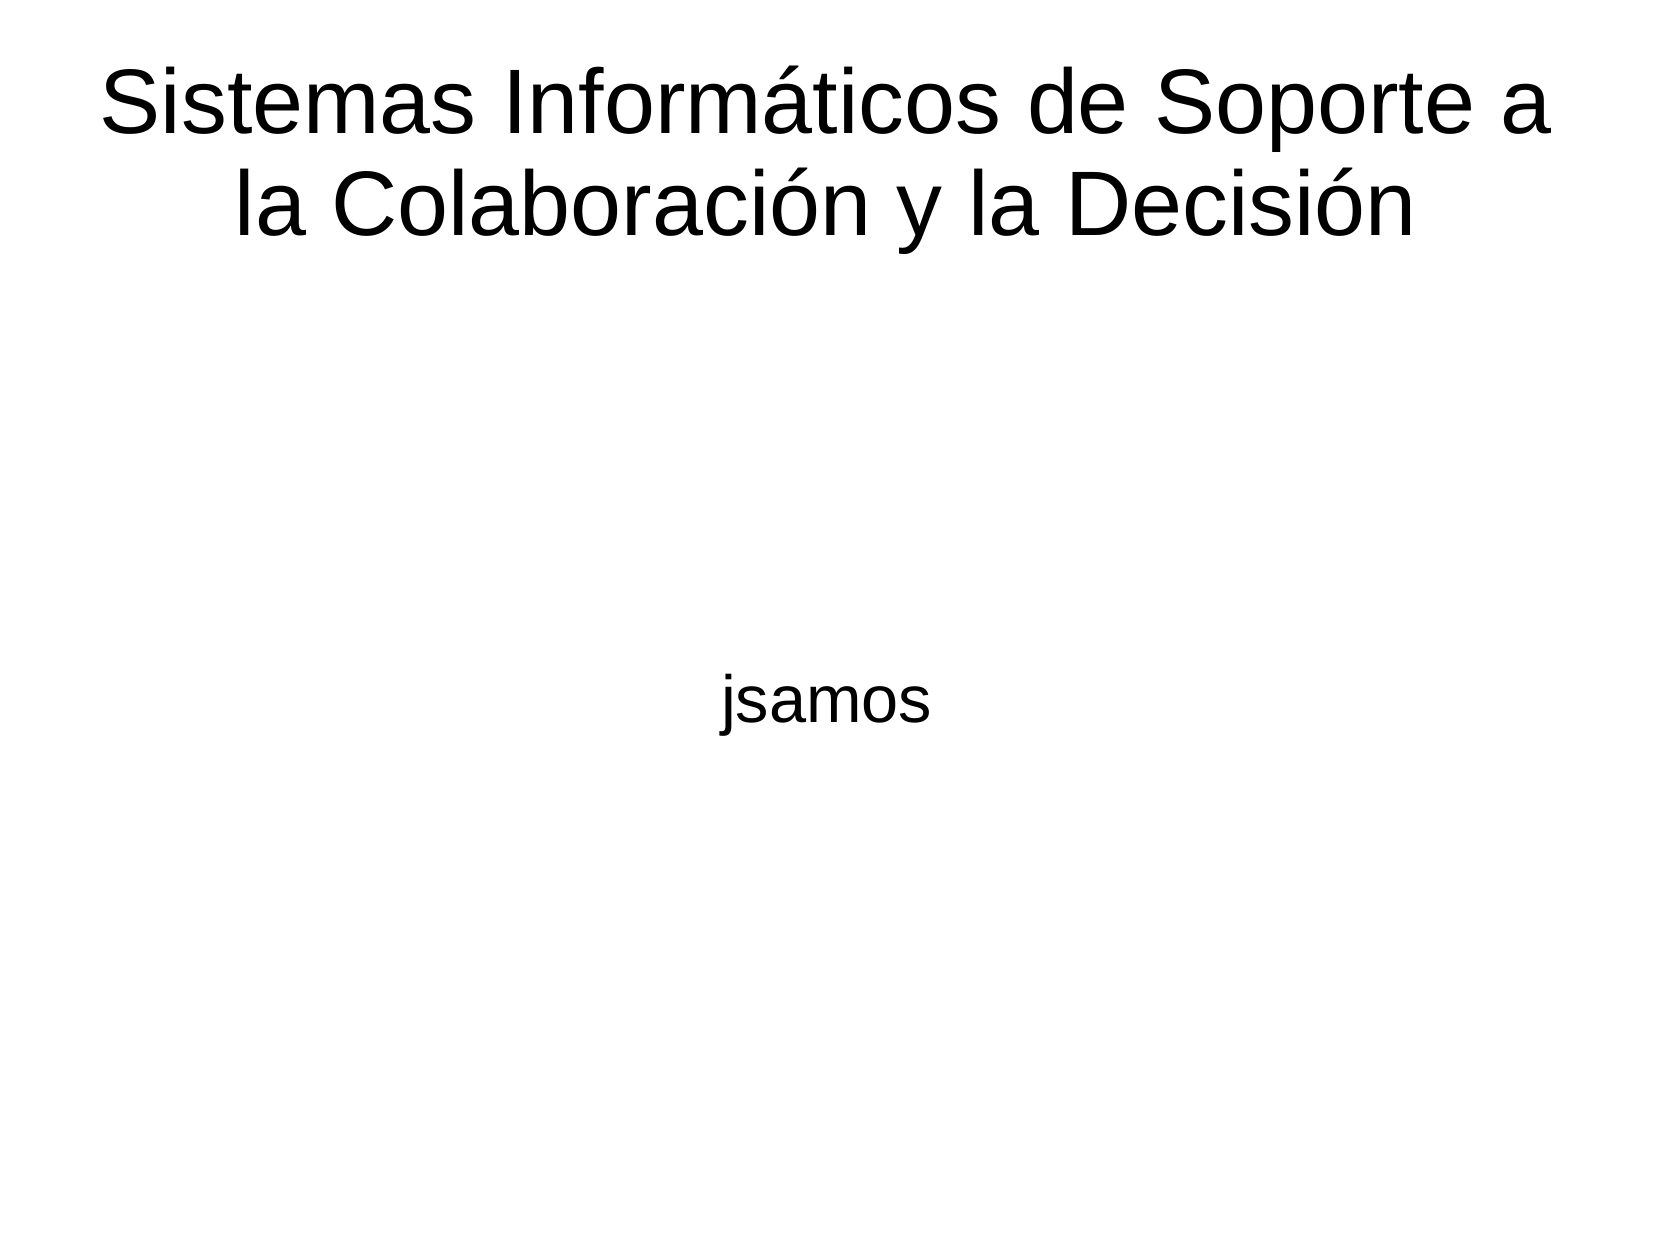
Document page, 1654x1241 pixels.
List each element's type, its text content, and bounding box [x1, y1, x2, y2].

subtitle jsamos [82, 290, 1571, 1109]
title Sistemas Informáticos de Soporte a la Colaboración y la Decisión [82, 49, 1571, 257]
